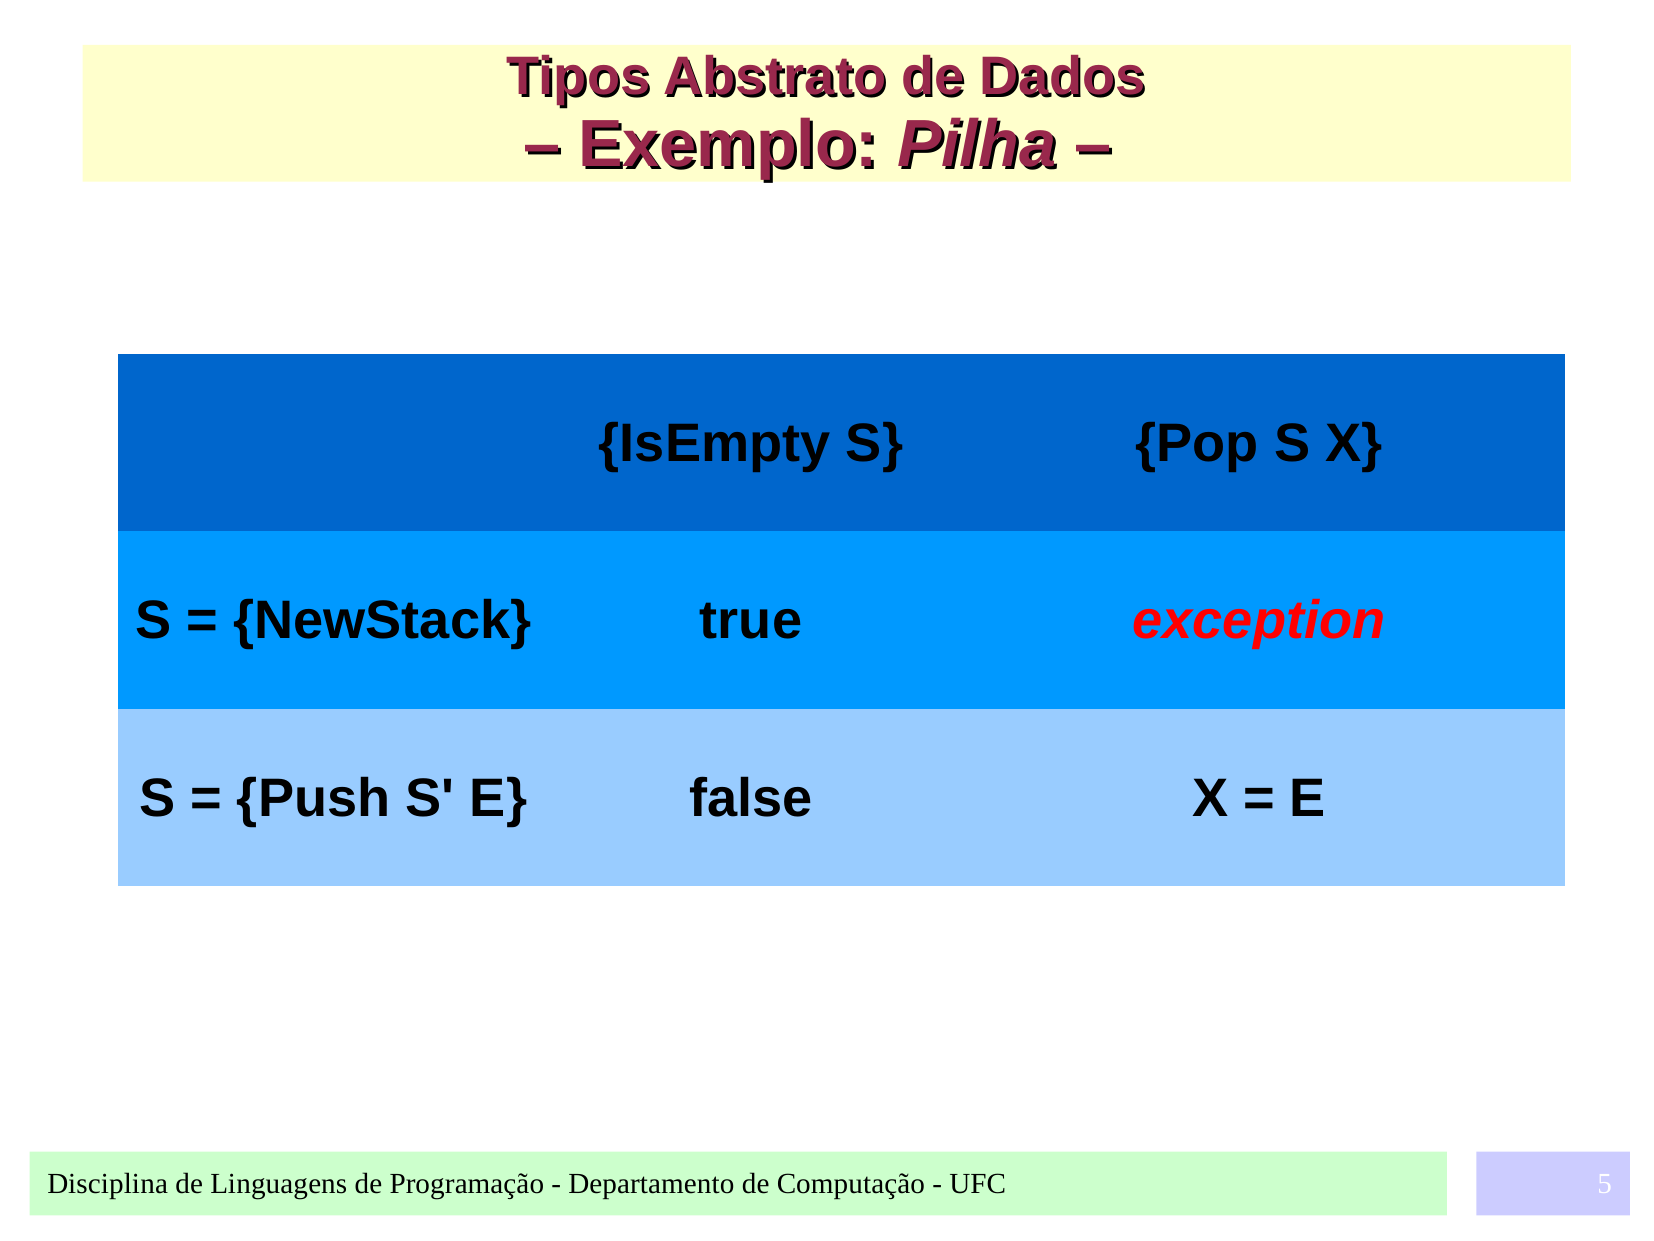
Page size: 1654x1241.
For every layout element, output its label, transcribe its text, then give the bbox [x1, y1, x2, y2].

table_cell false [549, 709, 954, 886]
table_header {IsEmpty S} [549, 354, 954, 531]
title Tipos Abstrato de Dados – Exemplo: Pilha – [82, 44, 1571, 182]
table_cell S = {Push S' E} [118, 709, 549, 886]
table_cell exception [954, 531, 1565, 709]
table_cell S = {NewStack} [118, 531, 549, 709]
table_cell true [549, 531, 954, 709]
table_cell X = E [954, 709, 1565, 886]
table_header {Pop S X} [954, 354, 1565, 531]
table_header [118, 354, 549, 531]
